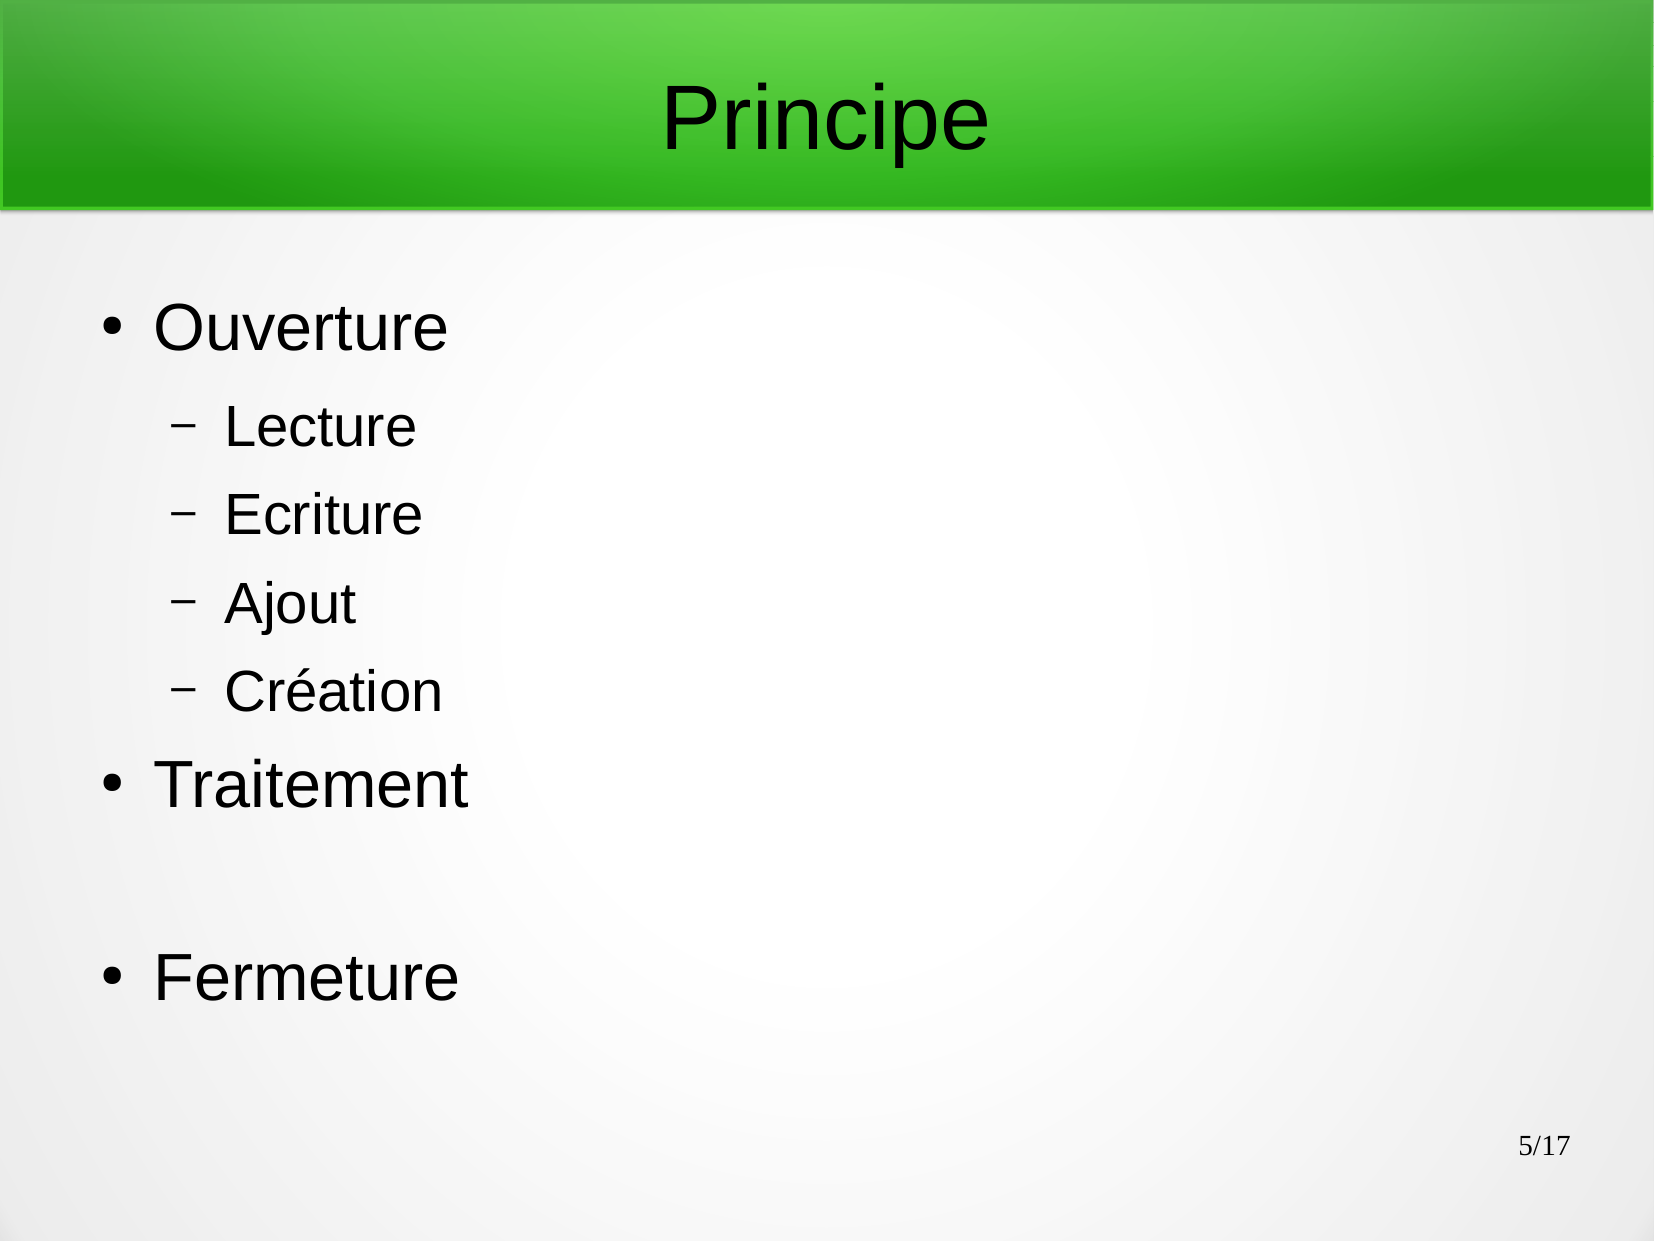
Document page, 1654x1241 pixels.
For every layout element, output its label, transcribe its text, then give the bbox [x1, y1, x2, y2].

title Principe [82, 47, 1571, 189]
list Ouverture Lecture Ecriture Ajout Création Traitement Fermeture [82, 290, 1571, 1146]
